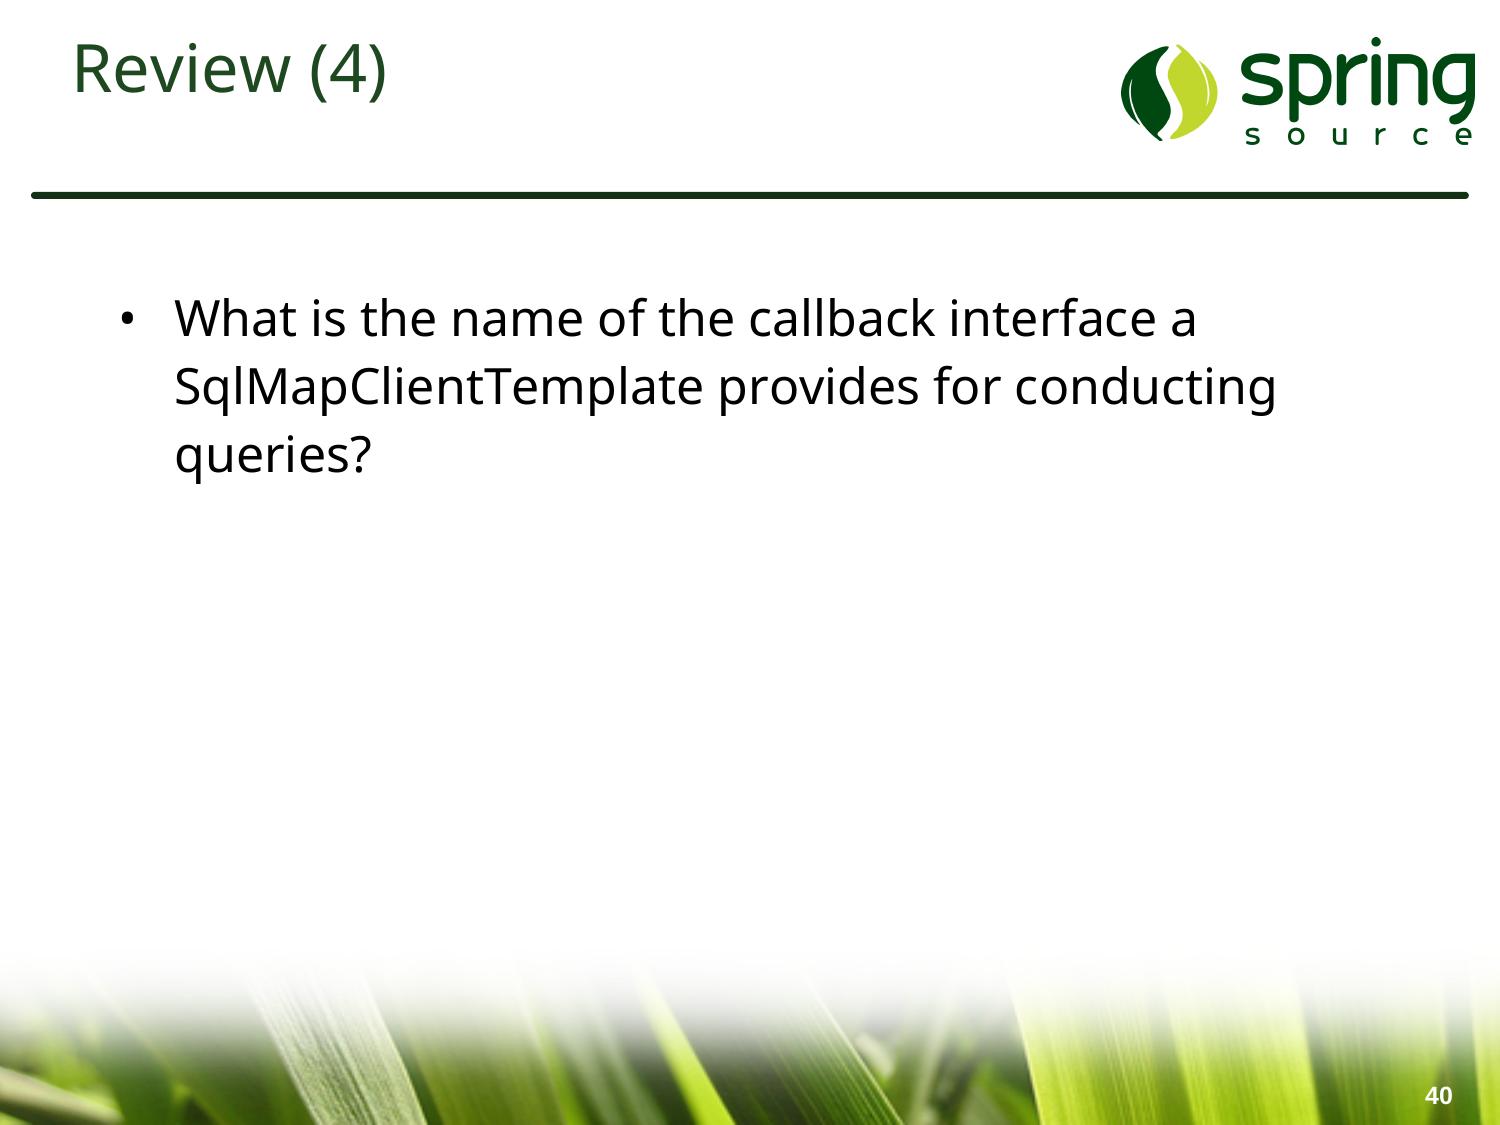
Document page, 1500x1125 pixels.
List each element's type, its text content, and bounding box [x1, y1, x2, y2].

list What is the name of the callback interface a SqlMapClientTemplate provides for conducting queries? [103, 275, 1394, 938]
picture [1121, 37, 1475, 145]
picture [0, 944, 1500, 1125]
title Review (4) [56, 13, 1089, 176]
